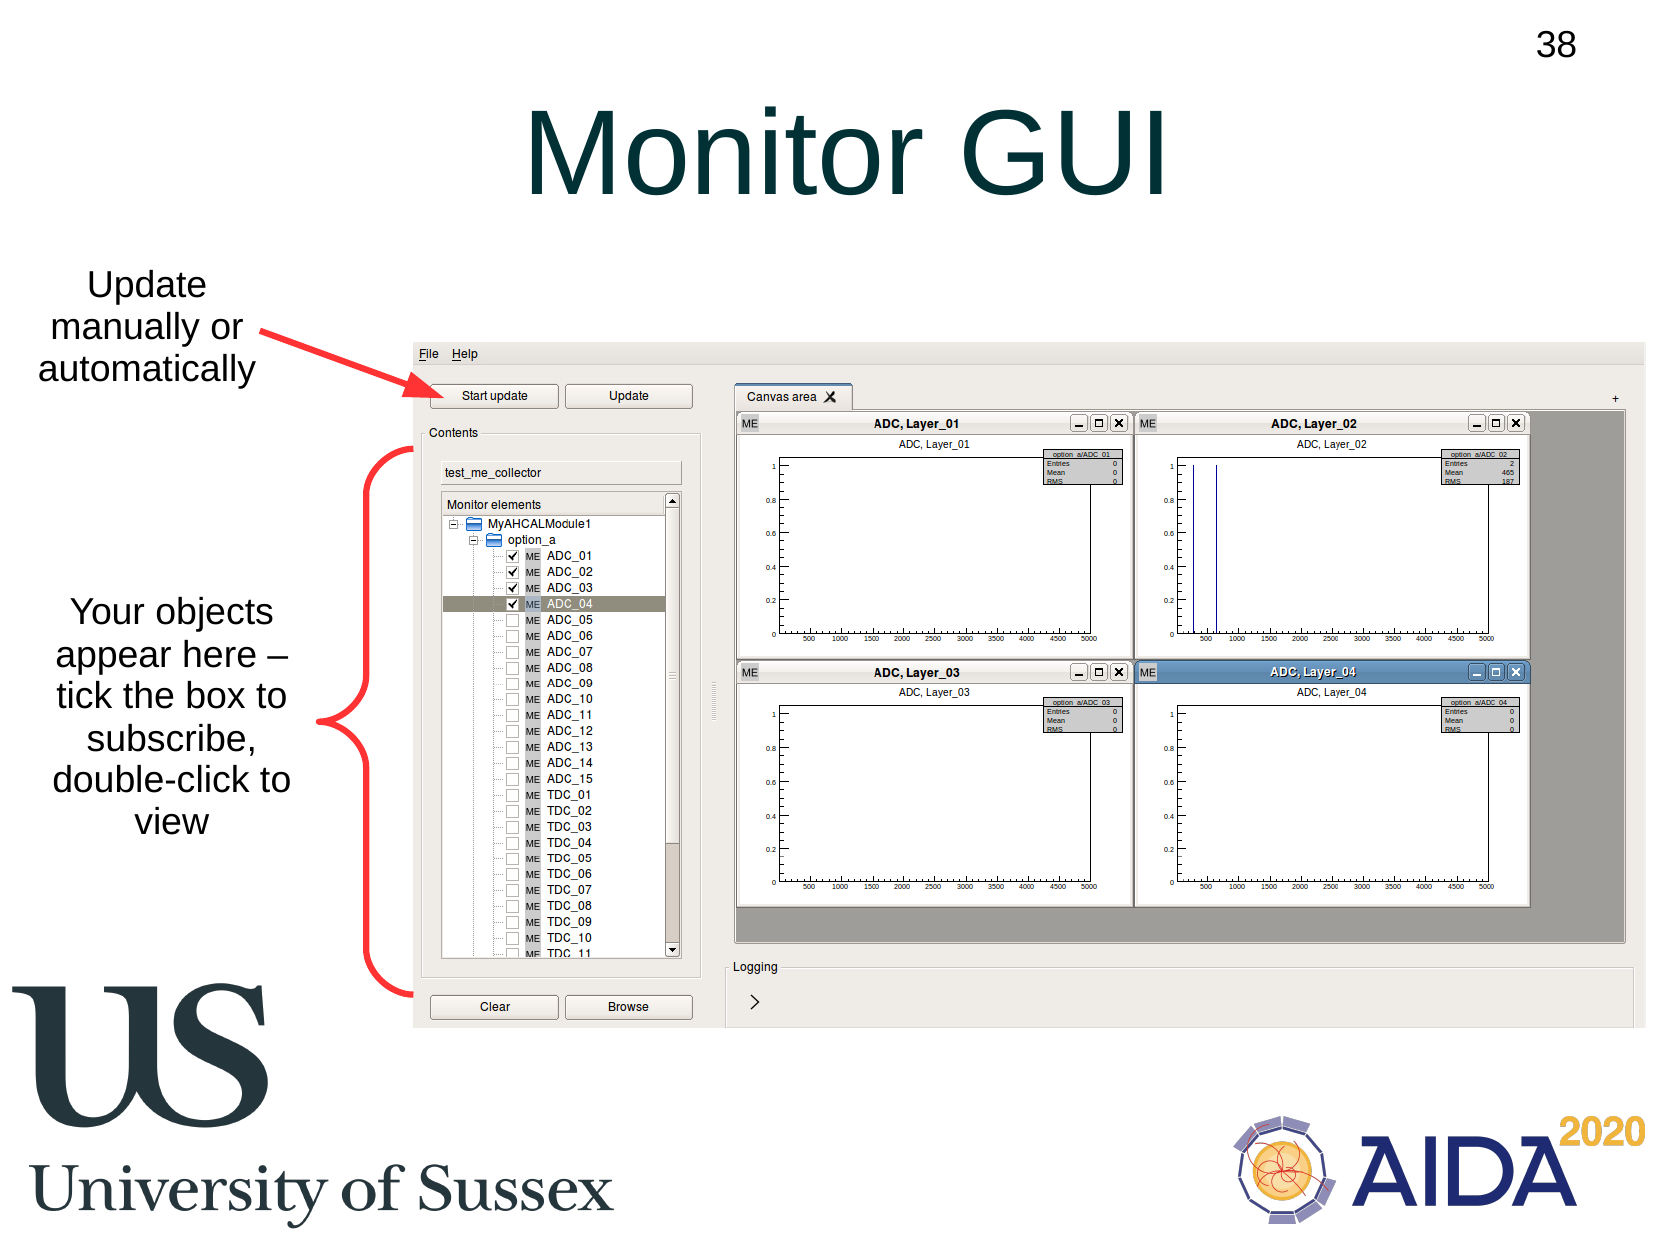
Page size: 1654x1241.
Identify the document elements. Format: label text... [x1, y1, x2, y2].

text_box <number> [1521, 16, 1654, 84]
title Monitor GUI [82, 49, 1571, 257]
picture [11, 342, 1646, 1229]
picture [1233, 1116, 1645, 1224]
text_box Update manually or automatically [0, 256, 295, 398]
text_box Your objects appear here – tick the box to subscribe, double-click to view [24, 583, 319, 851]
